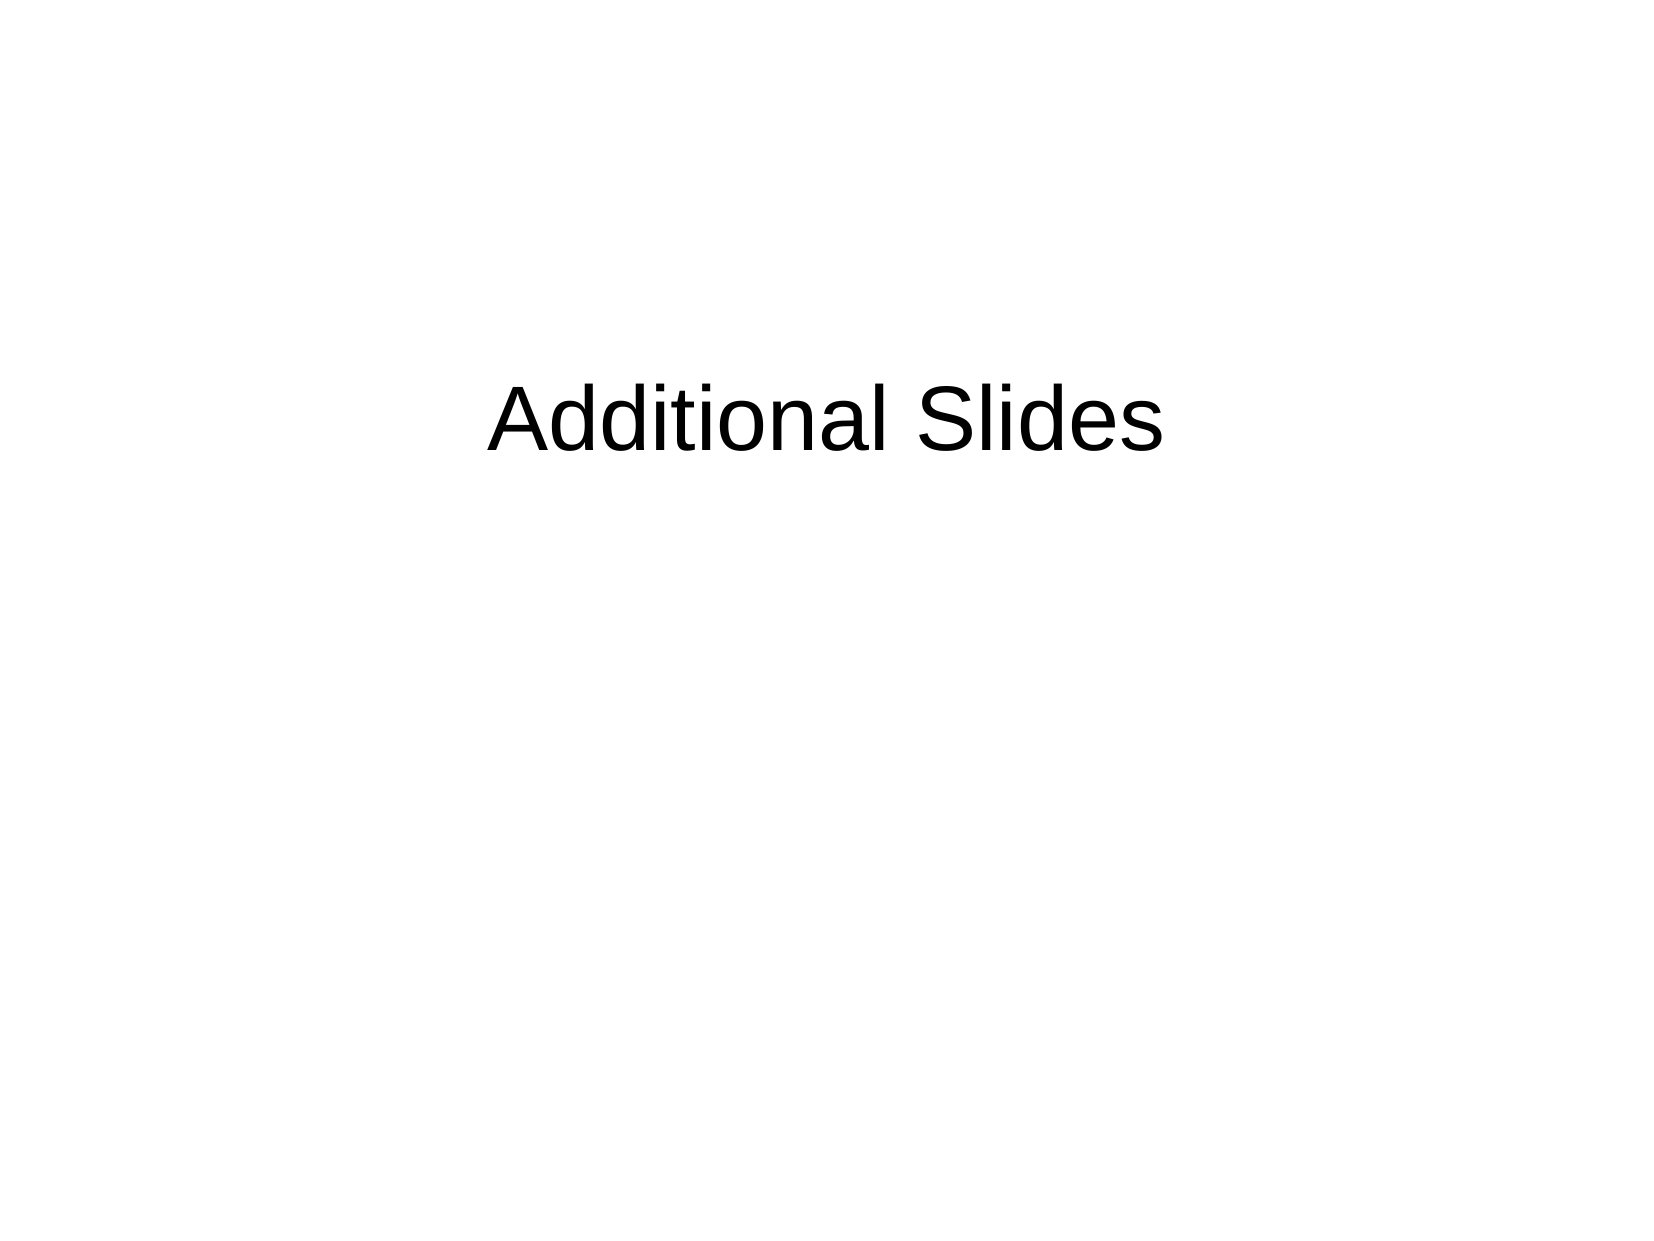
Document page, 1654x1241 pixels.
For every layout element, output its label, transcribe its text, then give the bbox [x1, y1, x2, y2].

title Additional Slides [82, 315, 1571, 523]
